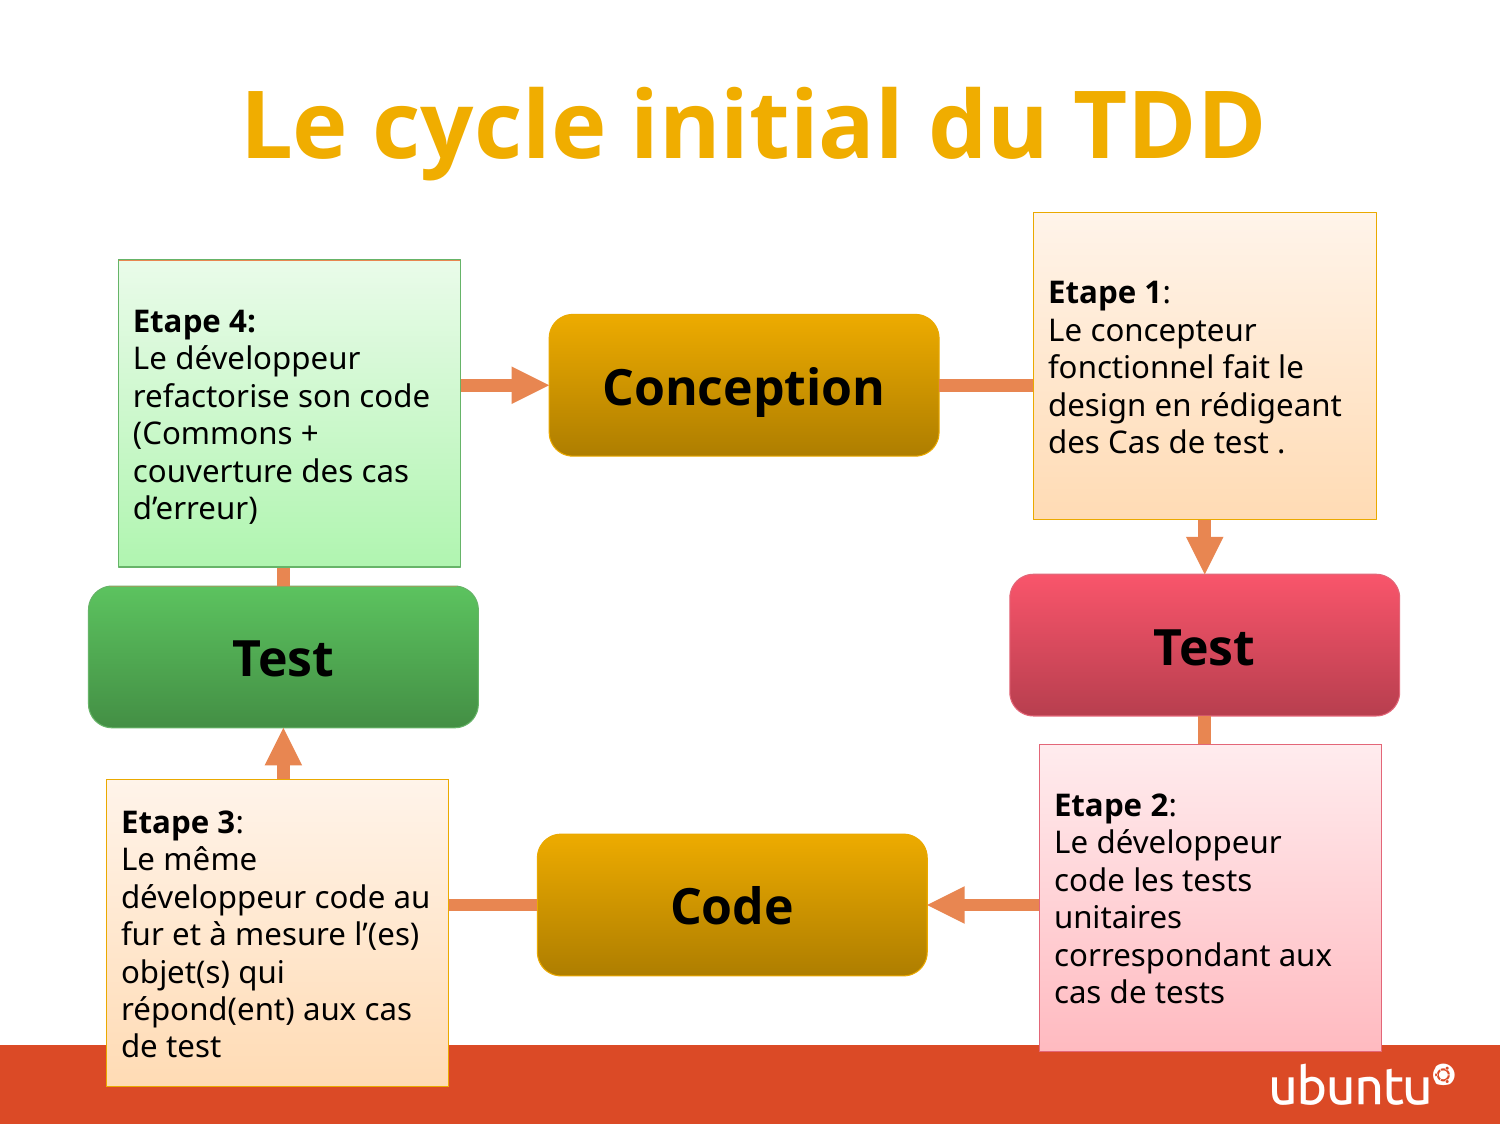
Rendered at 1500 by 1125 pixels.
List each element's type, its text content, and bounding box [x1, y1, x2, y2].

text_box Etape 1: Le concepteur fonctionnel fait le design en rédigeant des Cas de test . [1033, 212, 1377, 520]
text_box Etape 3: Le même développeur code au fur et à mesure l’(es) objet(s) qui répond(ent) aux cas de test [106, 779, 449, 1087]
text_box Test [88, 586, 479, 728]
title Le cycle initial du TDD [75, 25, 1425, 231]
text_box Code [537, 834, 928, 976]
text_box Etape 2: Le développeur code les tests unitaires correspondant aux cas de tests [1039, 744, 1382, 1052]
text_box Etape 4: Le développeur refactorise son code (Commons + couverture des cas d’erreur) [118, 259, 461, 567]
text_box Test [1009, 574, 1400, 716]
picture [0, 1045, 1500, 1124]
text_box Conception [549, 314, 940, 457]
